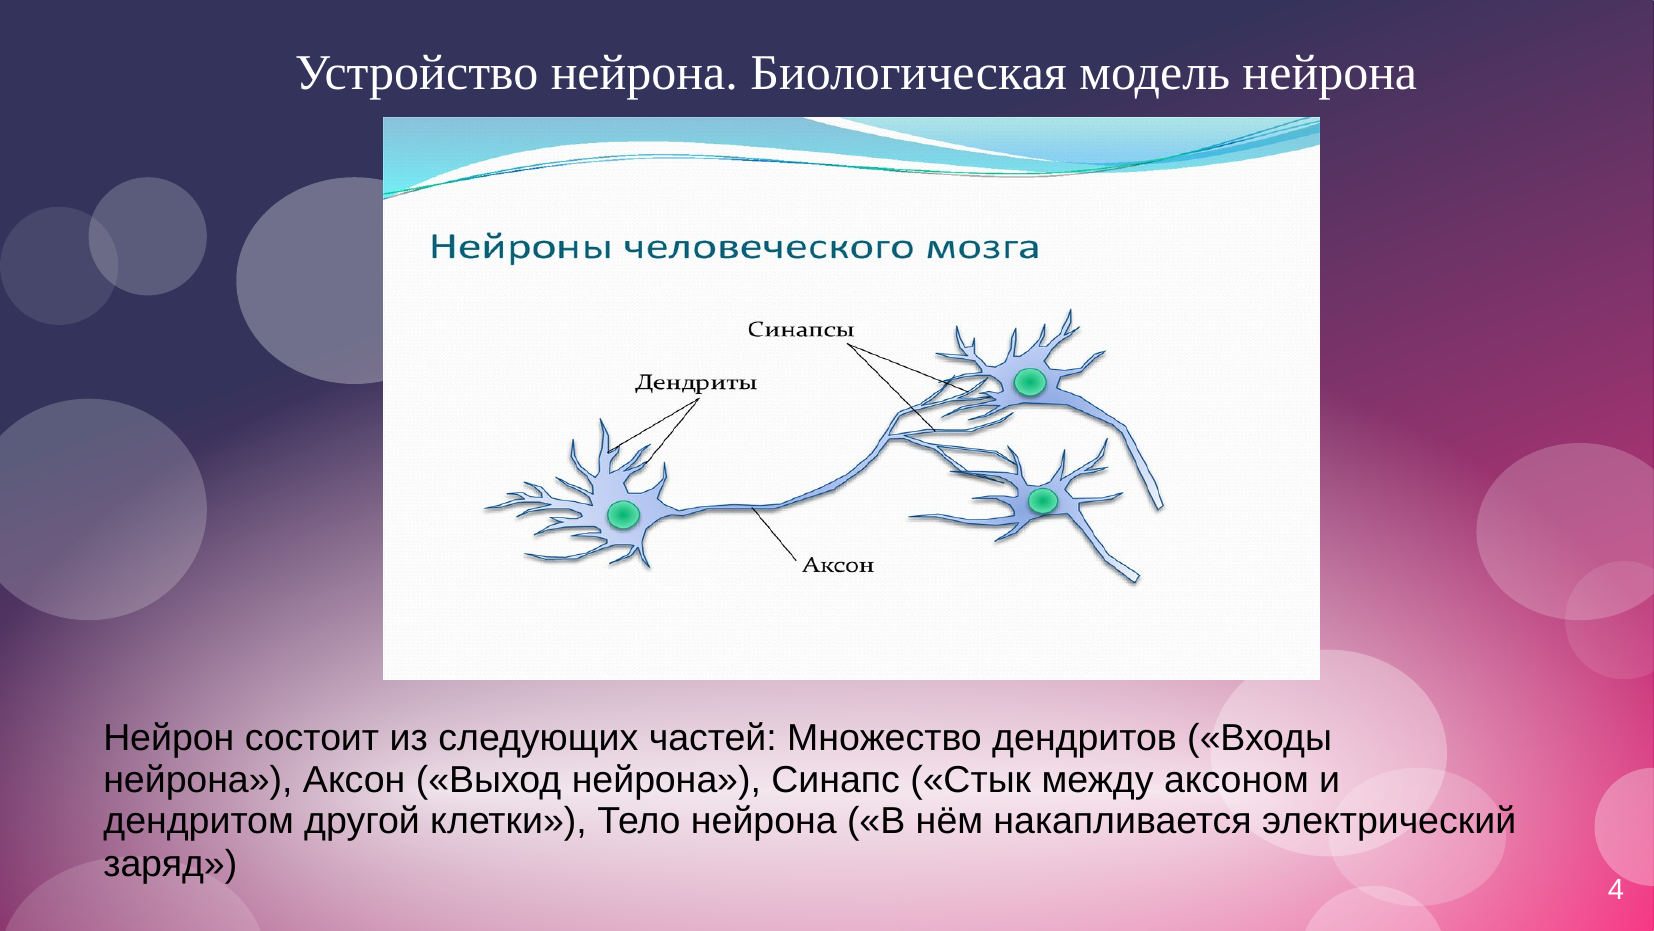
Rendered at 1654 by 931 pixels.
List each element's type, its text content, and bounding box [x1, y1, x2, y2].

title Устройство нейрона. Биологическая модель нейрона [88, 0, 1565, 119]
picture [383, 117, 1320, 680]
text_box Нейрон состоит из следующих частей: Множество дендритов («Входы нейрона»), Аксон («Выход нейрона»), Синапс («Стык между аксоном и дендритом другой клетки»), Тело нейрона («В нём накапливается электрический заряд») [88, 708, 1536, 921]
